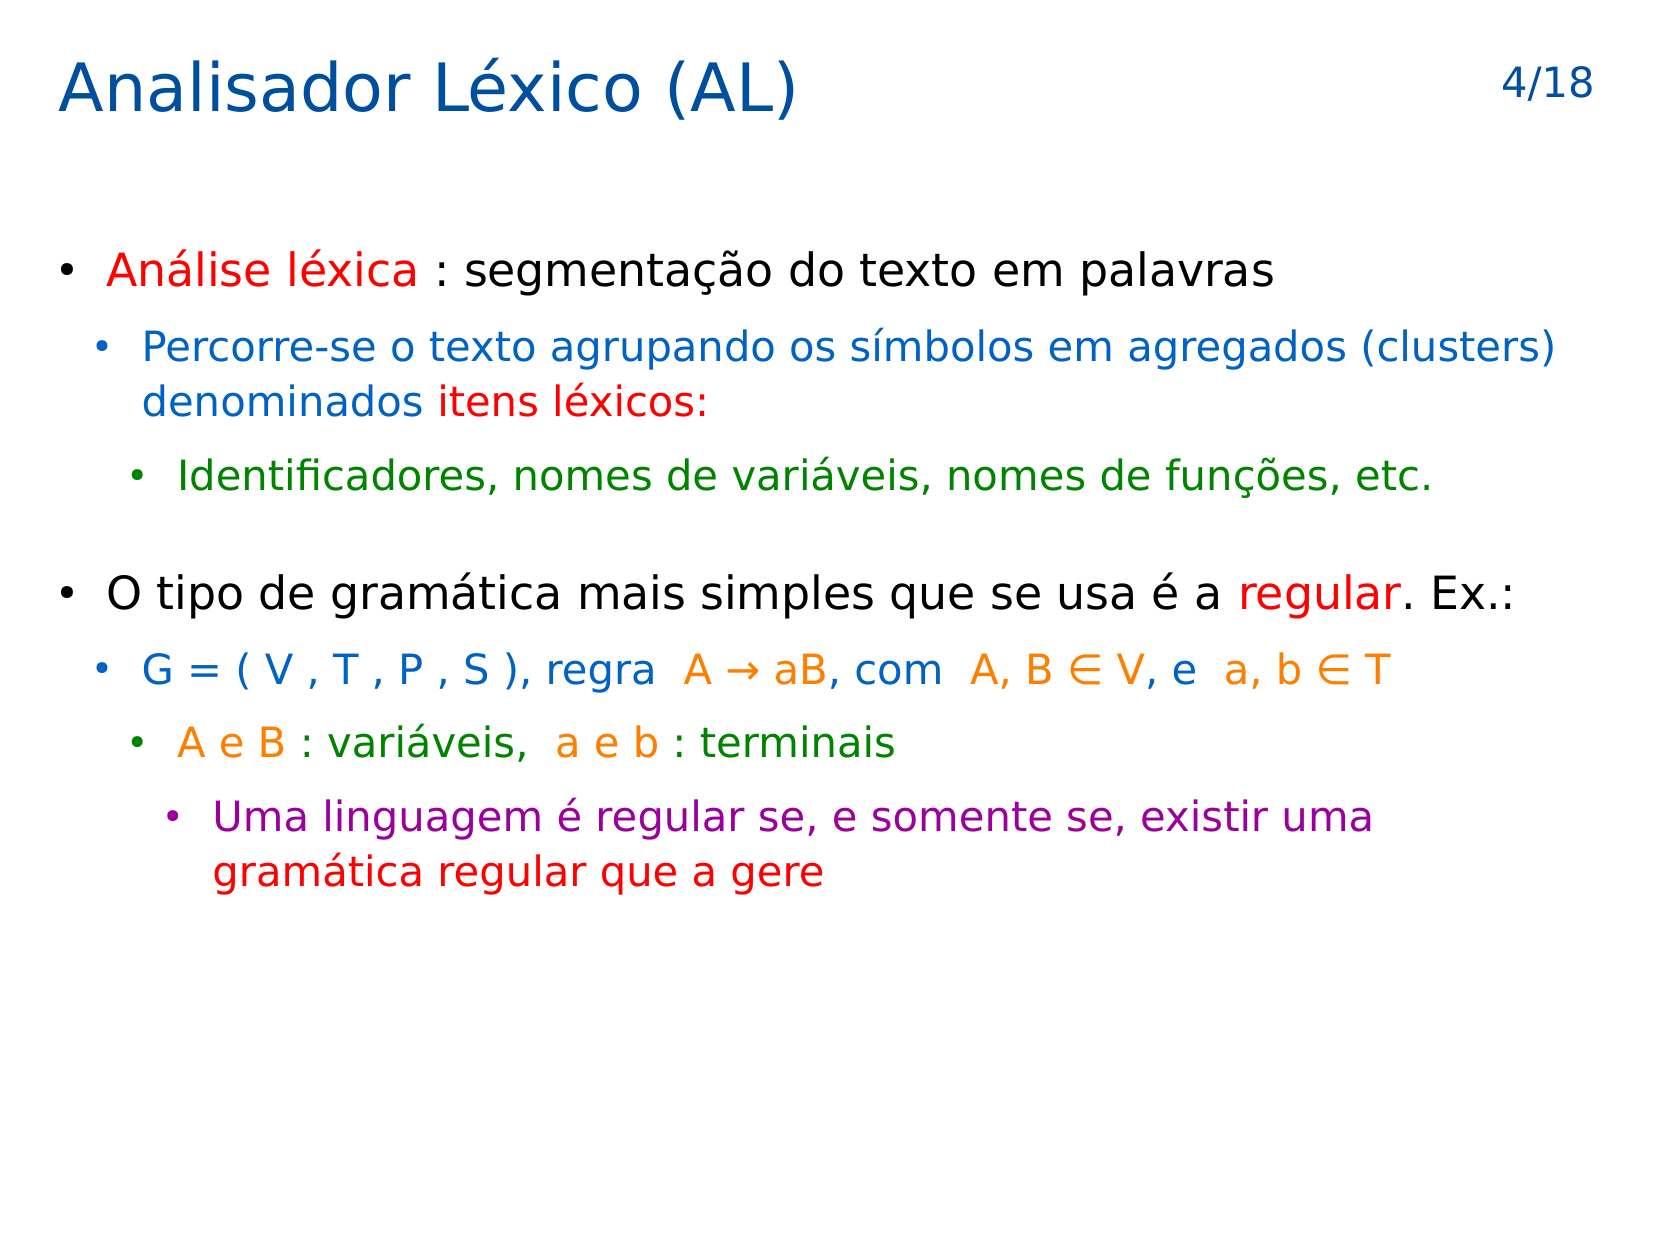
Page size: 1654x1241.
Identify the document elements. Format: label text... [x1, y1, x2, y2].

title Analisador Léxico (AL) [59, 29, 1625, 148]
list Análise léxica : segmentação do texto em palavras Percorre-se o texto agrupando os símbolos em agregados (clusters) denominados itens léxicos: Identificadores, nomes de variáveis, nomes de funções, etc. O tipo de gramática mais simples que se usa é a regular. Ex.: G = ( V , T , P , S ), regra A → aB, com A, B ∈ V, e a, b ∈ T A e B : variáveis, a e b : terminais Uma linguagem é regular se, e somente se, existir uma gramática regular que a gere [59, 236, 1595, 1211]
